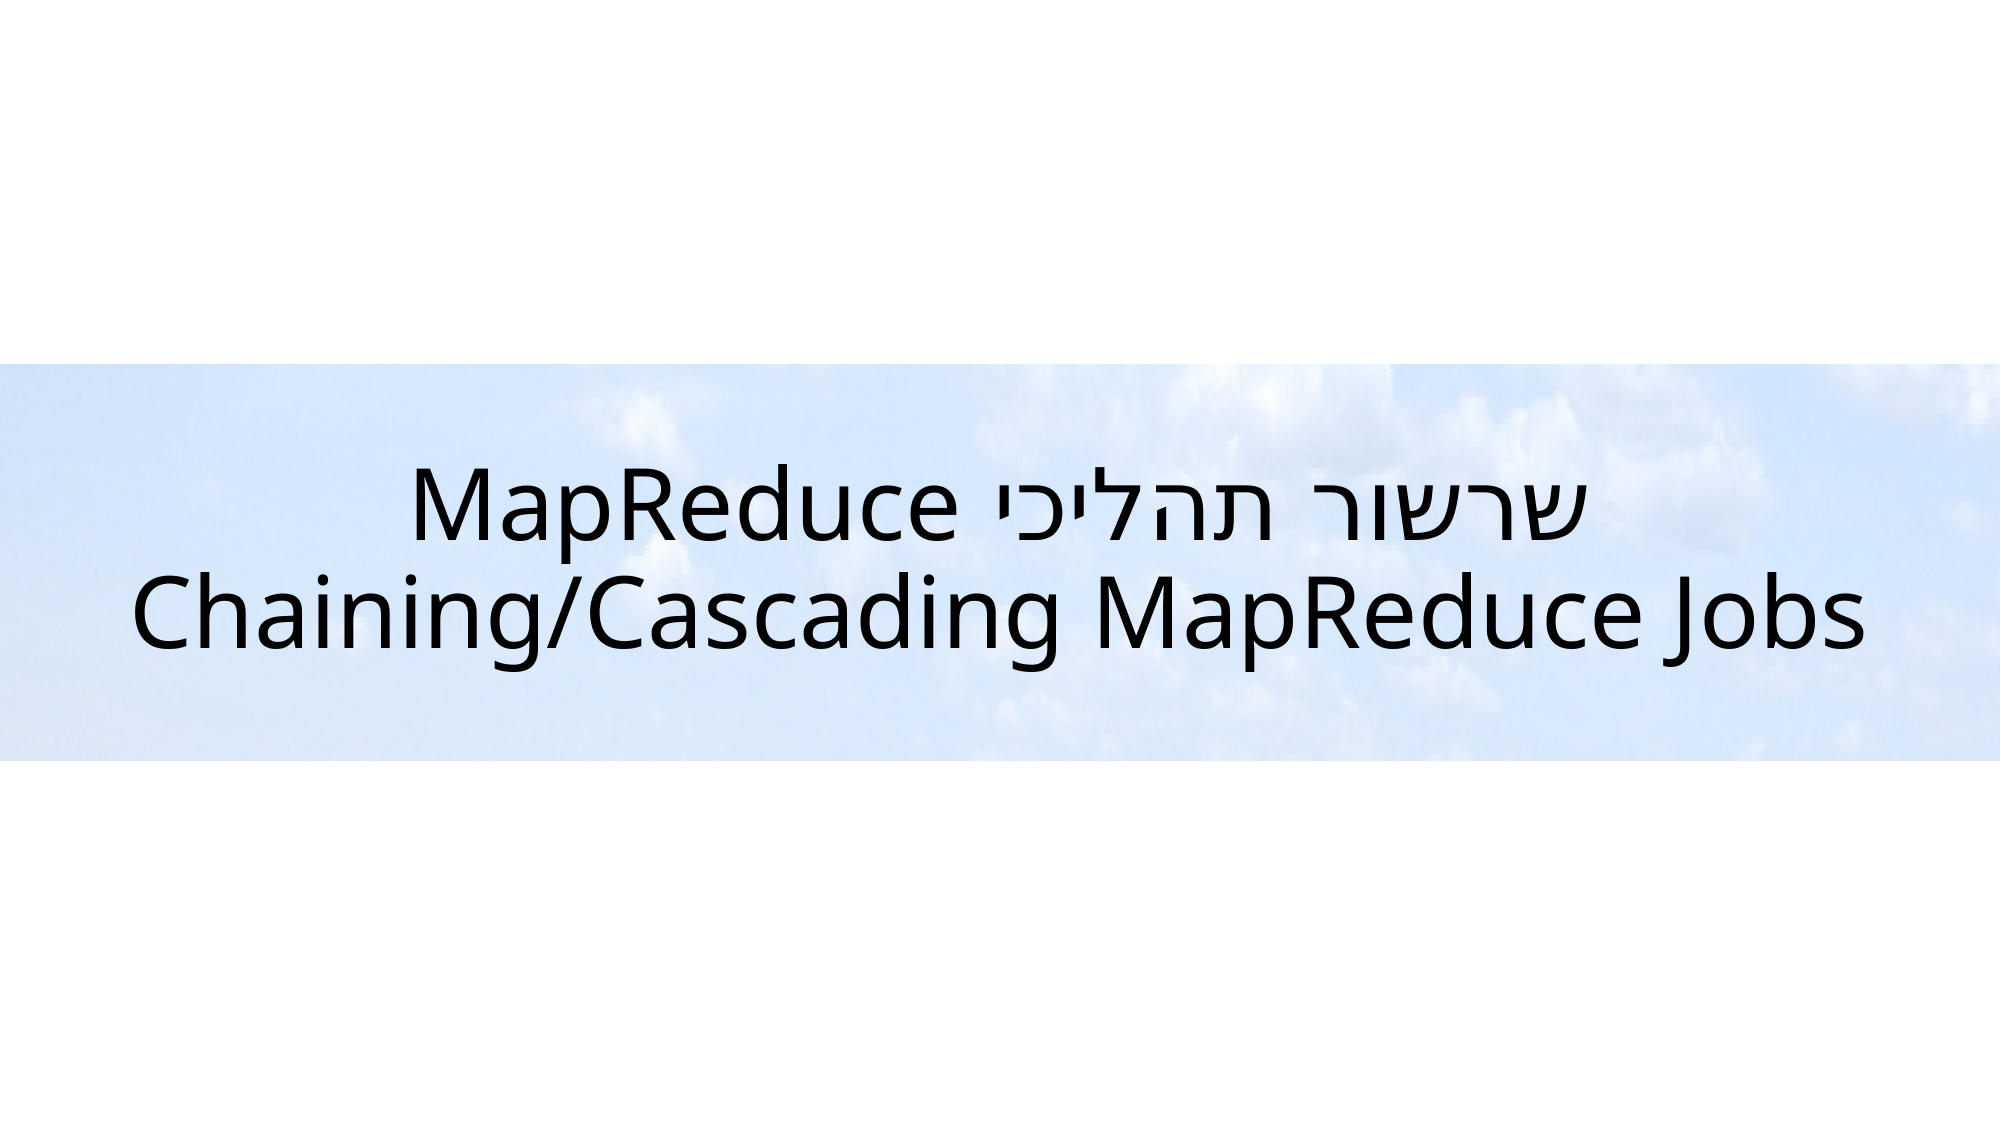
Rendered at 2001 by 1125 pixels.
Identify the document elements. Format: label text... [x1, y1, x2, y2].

title שרשור תהליכי MapReduce Chaining/Cascading MapReduce Jobs [0, 496, 2000, 629]
